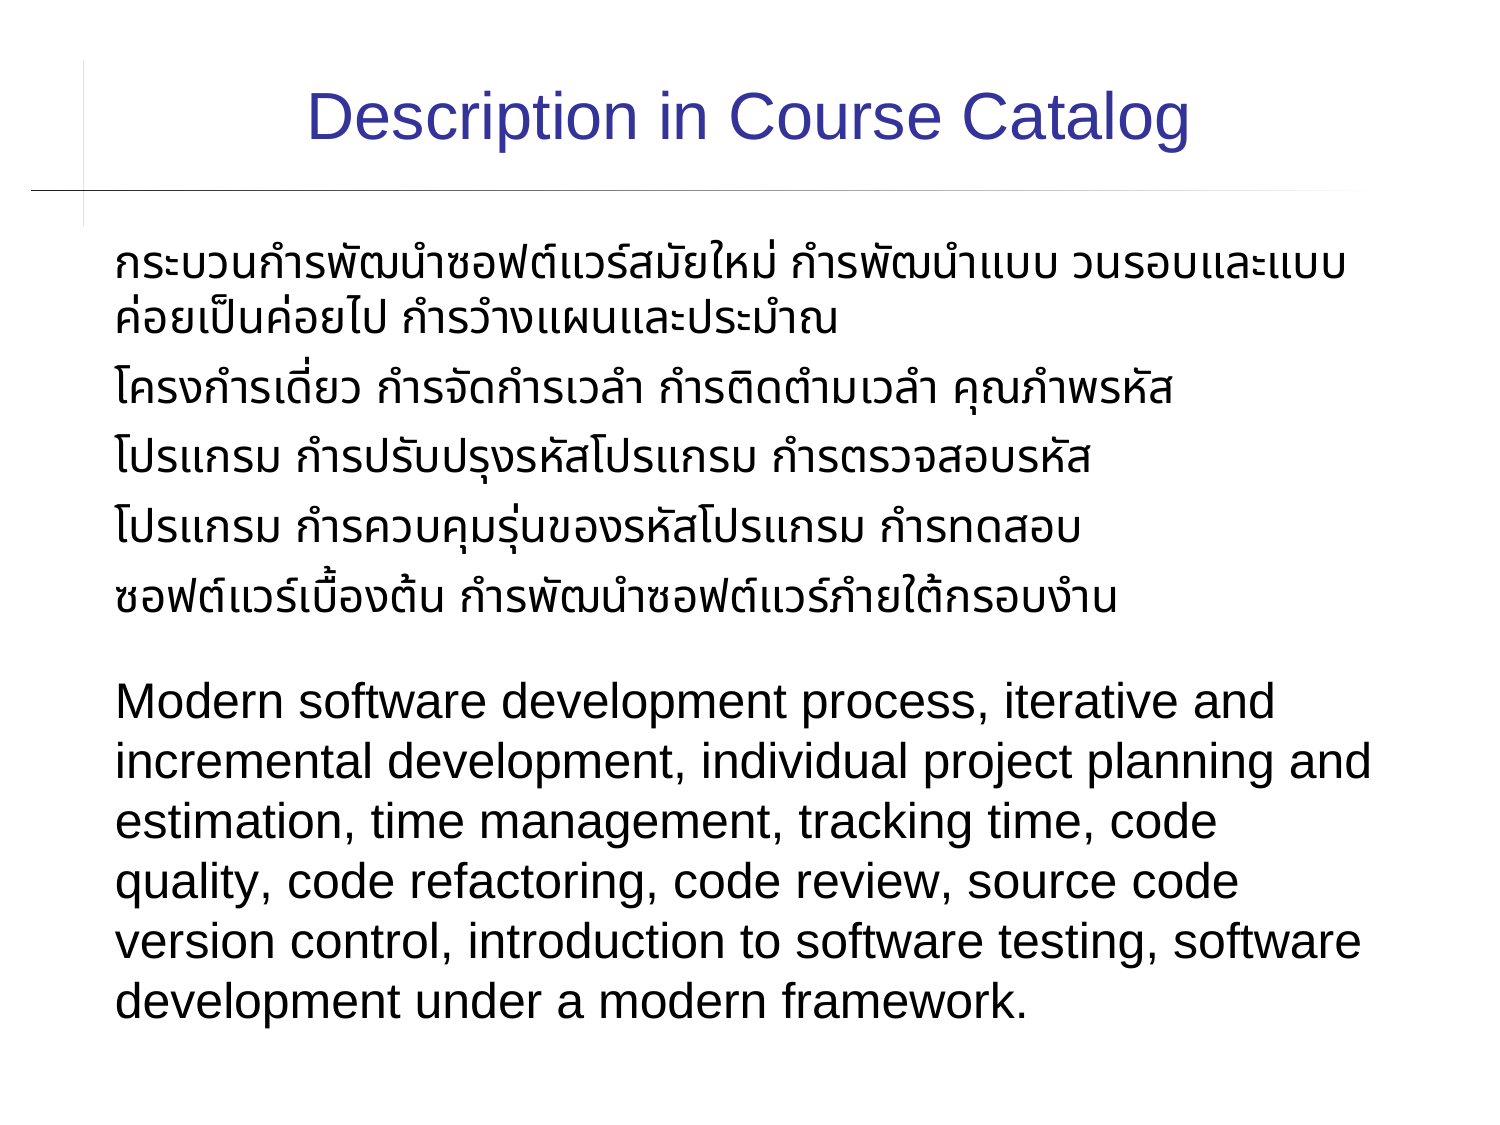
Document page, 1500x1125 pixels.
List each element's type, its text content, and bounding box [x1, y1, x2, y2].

title Description in Course Catalog [100, 42, 1399, 184]
list กระบวนกํารพัฒนําซอฟต์แวร์สมัยใหม่ กํารพัฒนําแบบ วนรอบและแบบค่อยเป็นค่อยไป กํารวํางแผนและประมําณ โครงกํารเดี่ยว กํารจัดกํารเวลํา กํารติดตํามเวลํา คุณภําพรหัส โปรแกรม กํารปรับปรุงรหัสโปรแกรม กํารตรวจสอบรหัส โปรแกรม กํารควบคุมรุ่นของรหัสโปรแกรม กํารทดสอบ ซอฟต์แวร์เบื้องต้น กํารพัฒนําซอฟต์แวร์ภํายใต้กรอบงําน Modern software development process, iterative and incremental development, individual project planning and estimation, time management, tracking time, code quality, code refactoring, code review, source code version control, introduction to software testing, software development under a modern framework. [100, 224, 1399, 1051]
